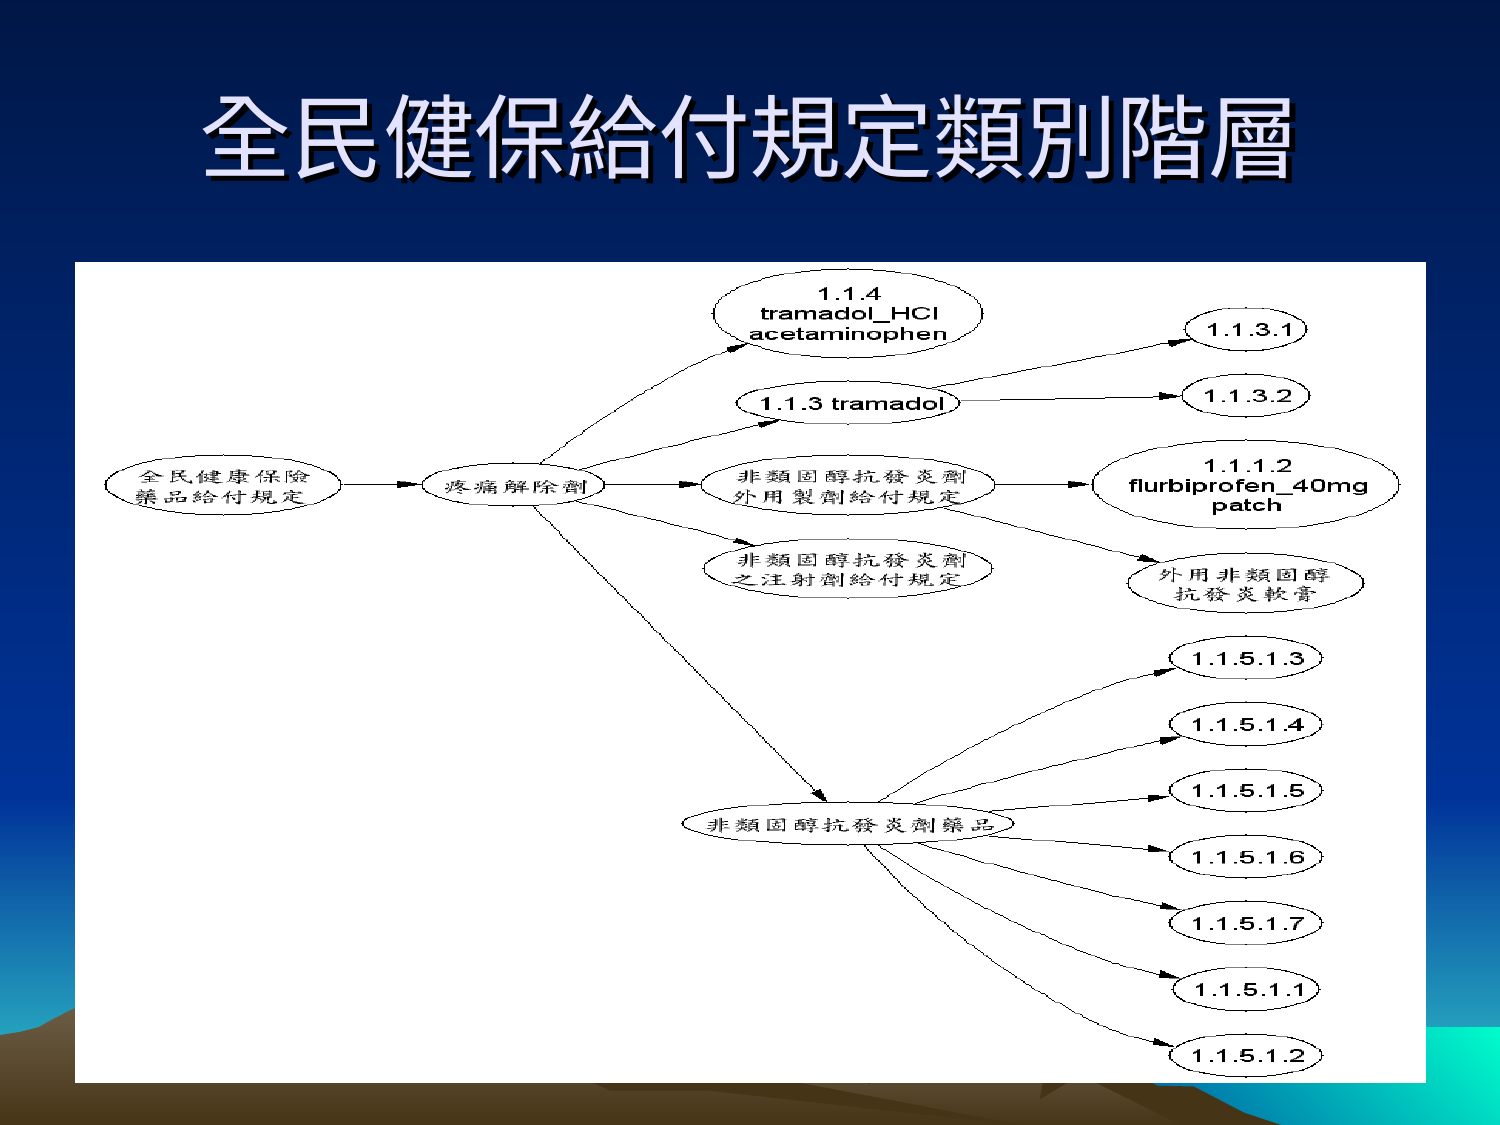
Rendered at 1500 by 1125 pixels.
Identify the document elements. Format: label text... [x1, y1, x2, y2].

title 全民健保給付規定類別階層 [75, 37, 1426, 225]
picture [75, 262, 1426, 1083]
